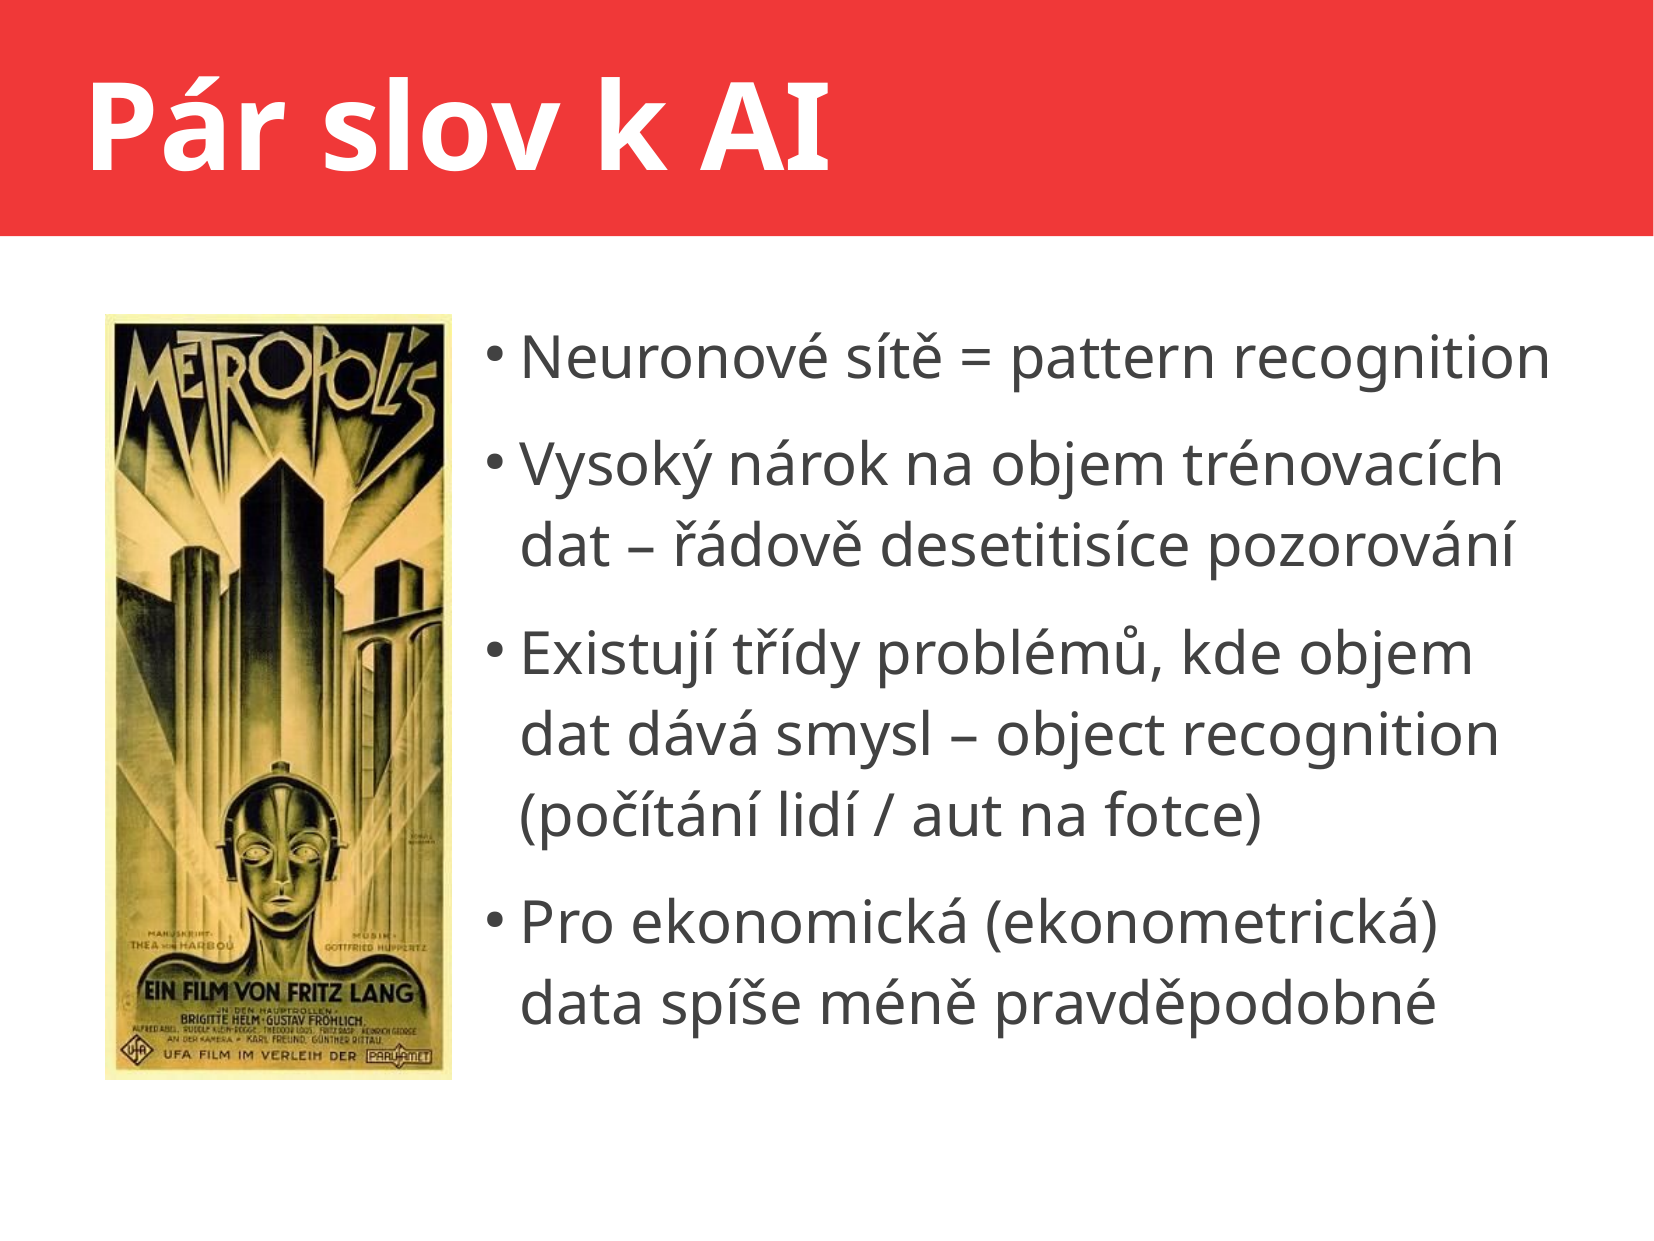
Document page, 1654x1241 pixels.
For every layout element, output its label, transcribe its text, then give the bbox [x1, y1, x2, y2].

title Pár slov k AI [82, 19, 1571, 227]
picture [105, 314, 452, 1080]
list Neuronové sítě = pattern recognition Vysoký nárok na objem trénovacích dat – řádově desetitisíce pozorování Existují třídy problémů, kde objem dat dává smysl – object recognition (počítání lidí / aut na fotce) Pro ekonomická (ekonometrická) data spíše méně pravděpodobné [472, 314, 1564, 1080]
